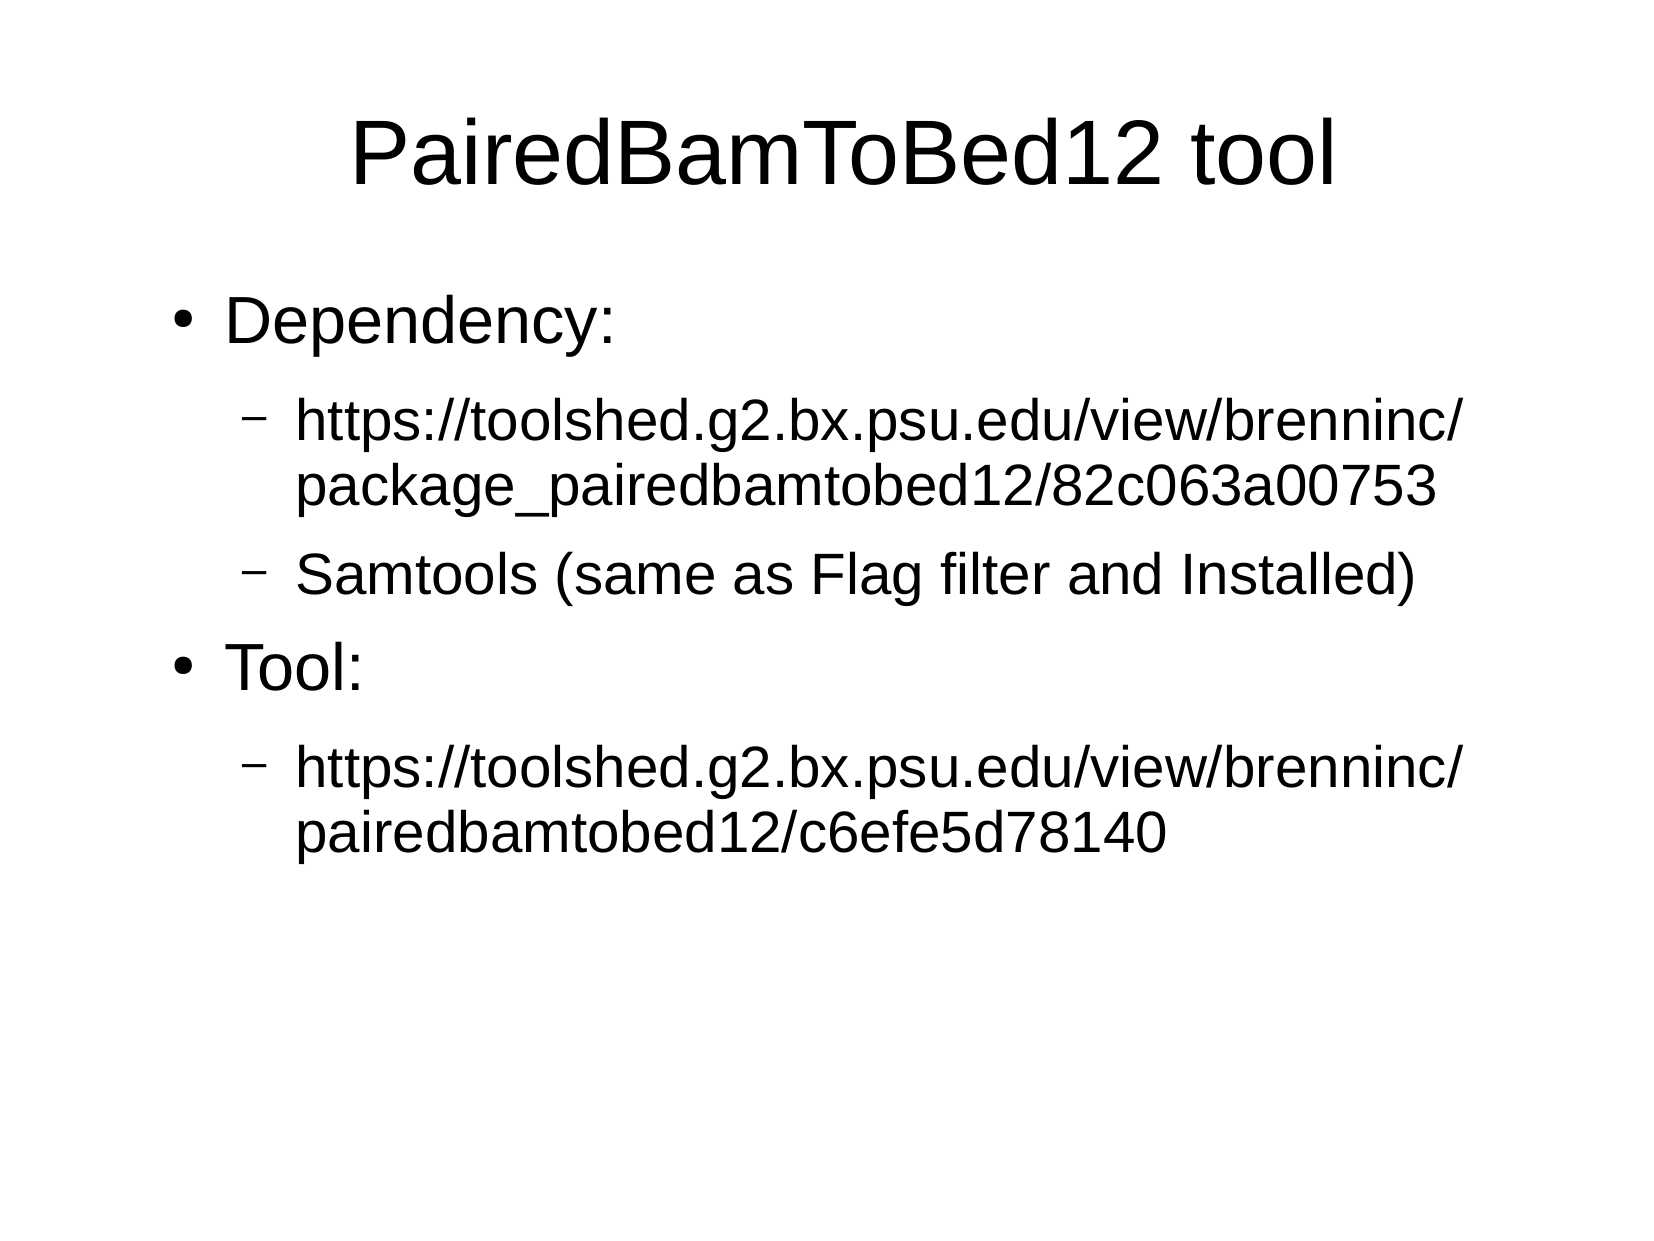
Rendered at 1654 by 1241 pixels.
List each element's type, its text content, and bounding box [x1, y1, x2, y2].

list Dependency: https://toolshed.g2.bx.psu.edu/view/brenninc/package_pairedbamtobed12/82c063a00753 Samtools (same as Flag filter and Installed) Tool: https://toolshed.g2.bx.psu.edu/view/brenninc/pairedbamtobed12/c6efe5d78140 [153, 283, 1642, 1003]
title PairedBamToBed12 tool [82, 49, 1571, 257]
